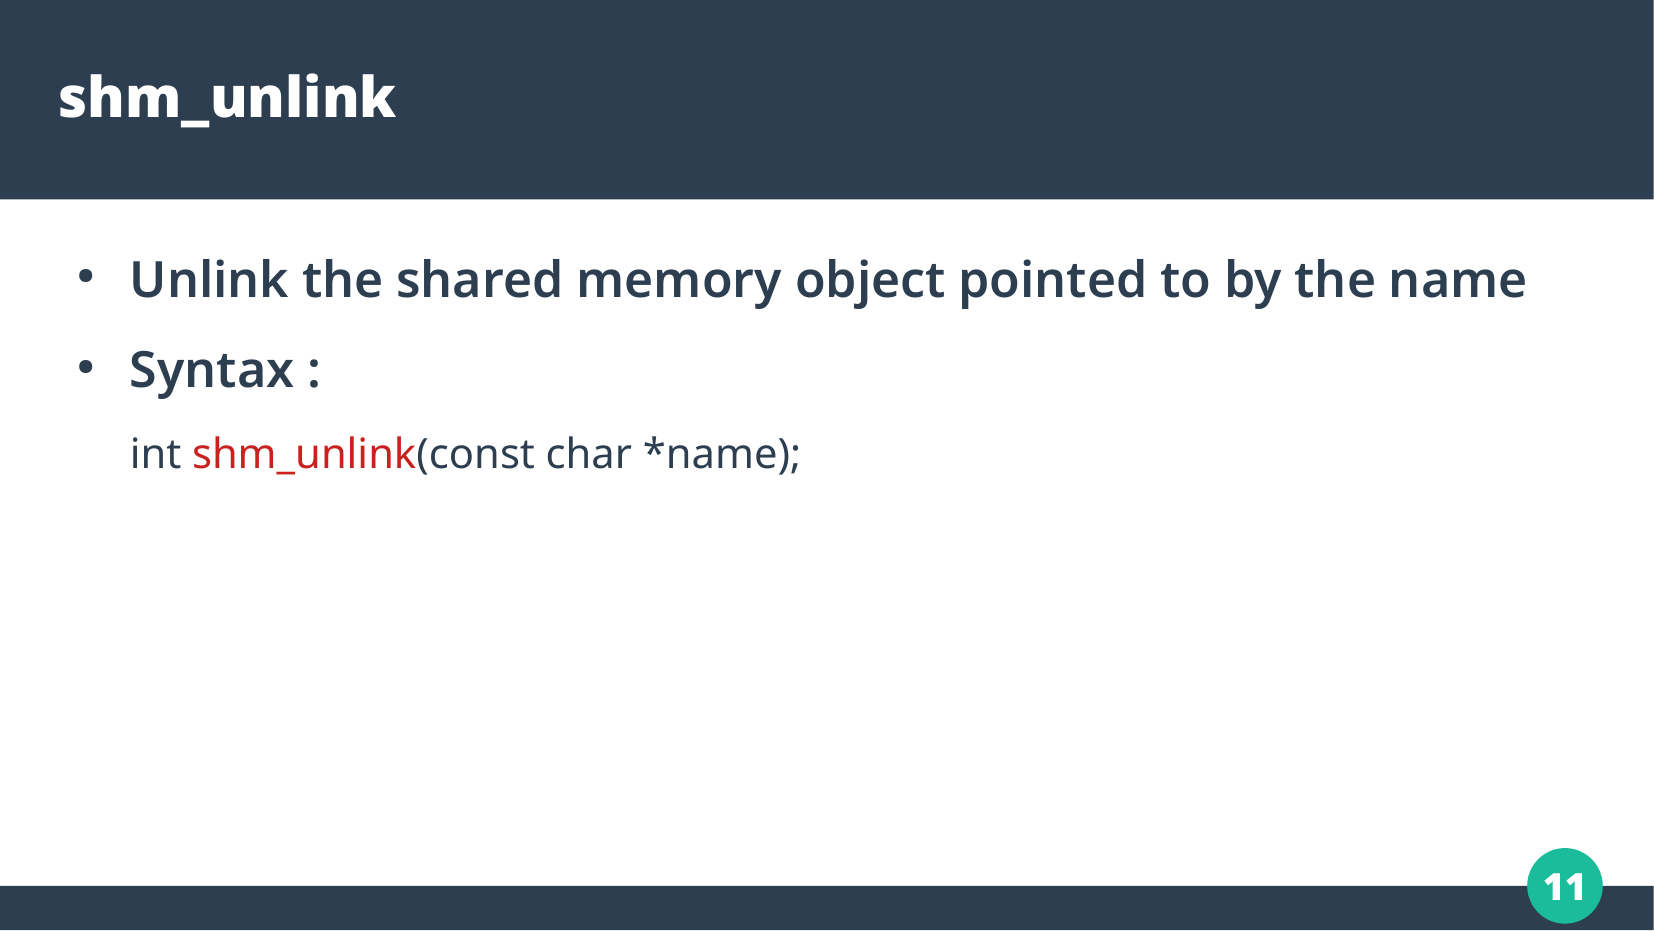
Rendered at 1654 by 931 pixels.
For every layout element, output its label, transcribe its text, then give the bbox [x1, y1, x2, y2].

list Unlink the shared memory object pointed to by the name Syntax : int shm_unlink(const char *name); [59, 243, 1595, 864]
title shm_unlink [59, 37, 1595, 155]
